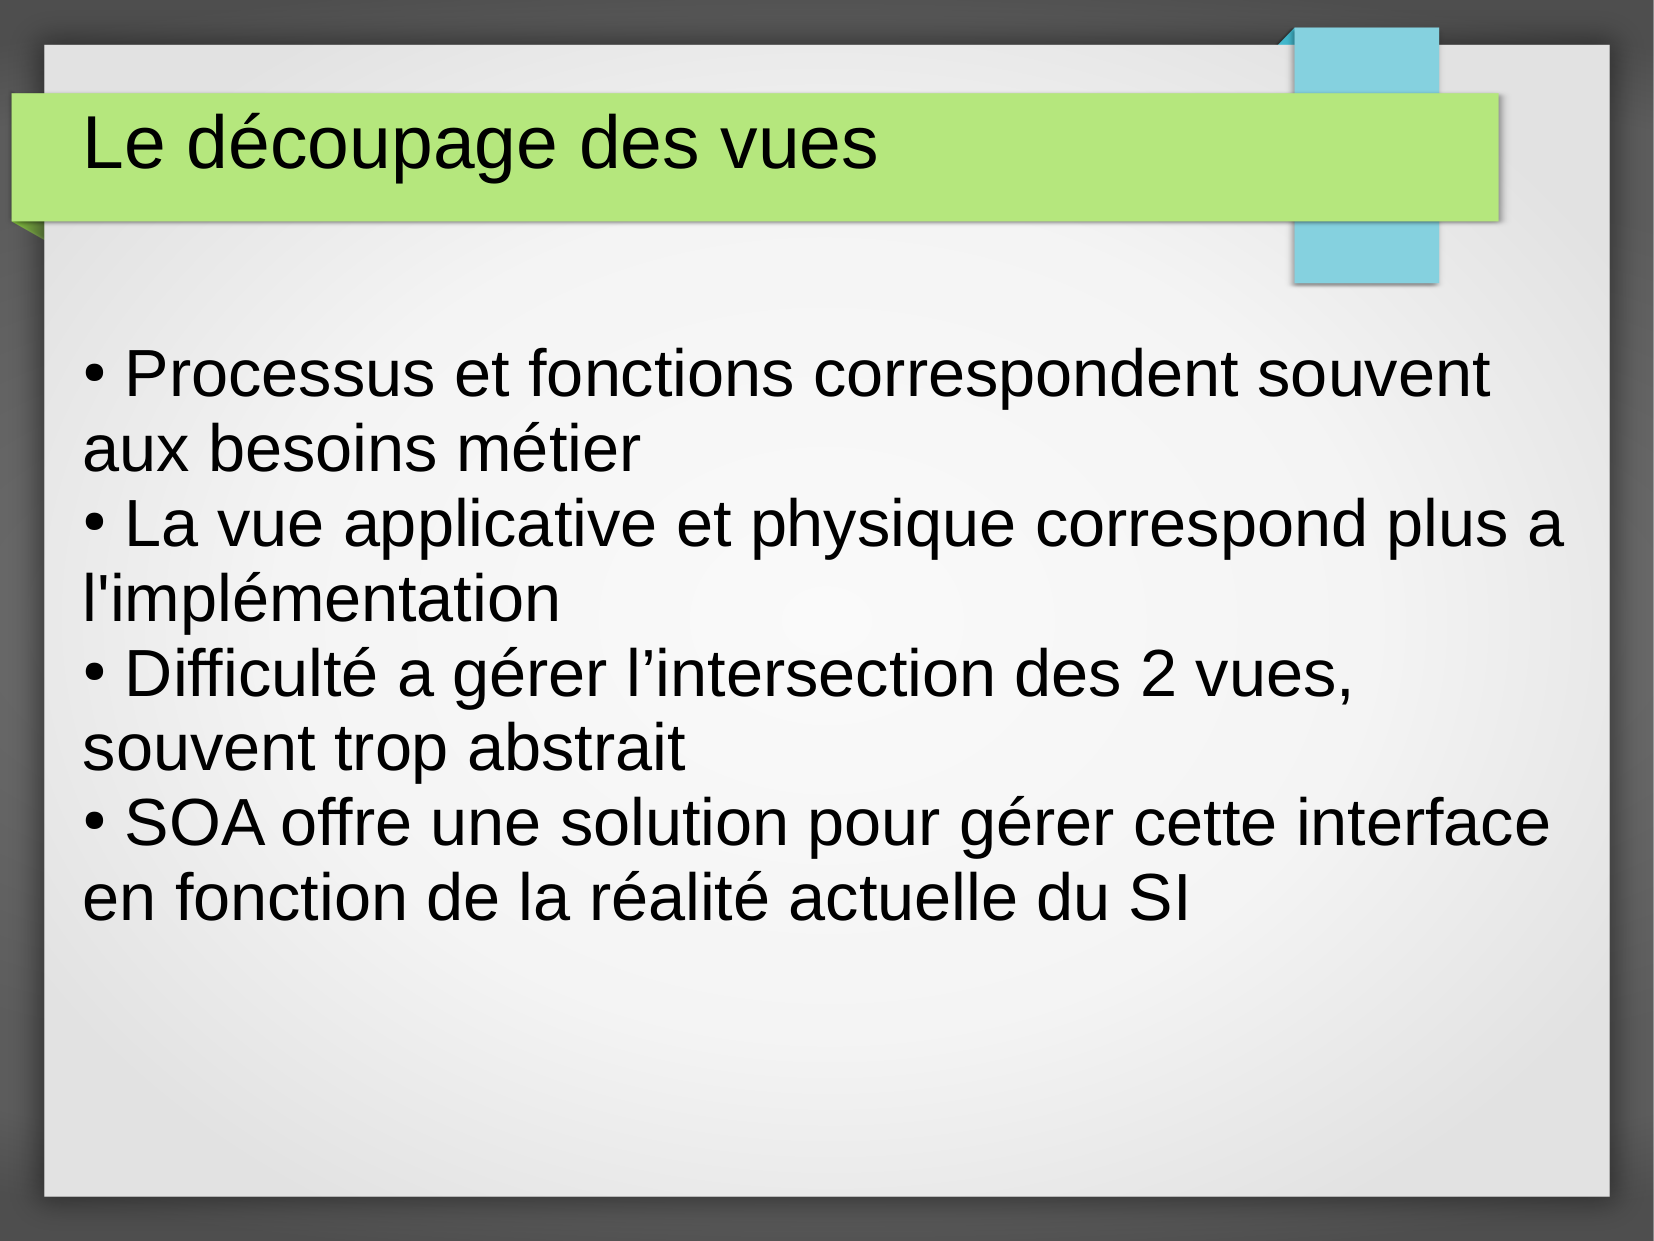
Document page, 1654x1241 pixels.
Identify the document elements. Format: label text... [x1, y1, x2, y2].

picture [0, 0, 1654, 1241]
subtitle Processus et fonctions correspondent souvent aux besoins métier La vue applicative et physique correspond plus a l'implémentation Difficulté a gérer l’intersection des 2 vues, souvent trop abstrait SOA offre une solution pour gérer cette interface en fonction de la réalité actuelle du SI [82, 49, 1571, 1010]
